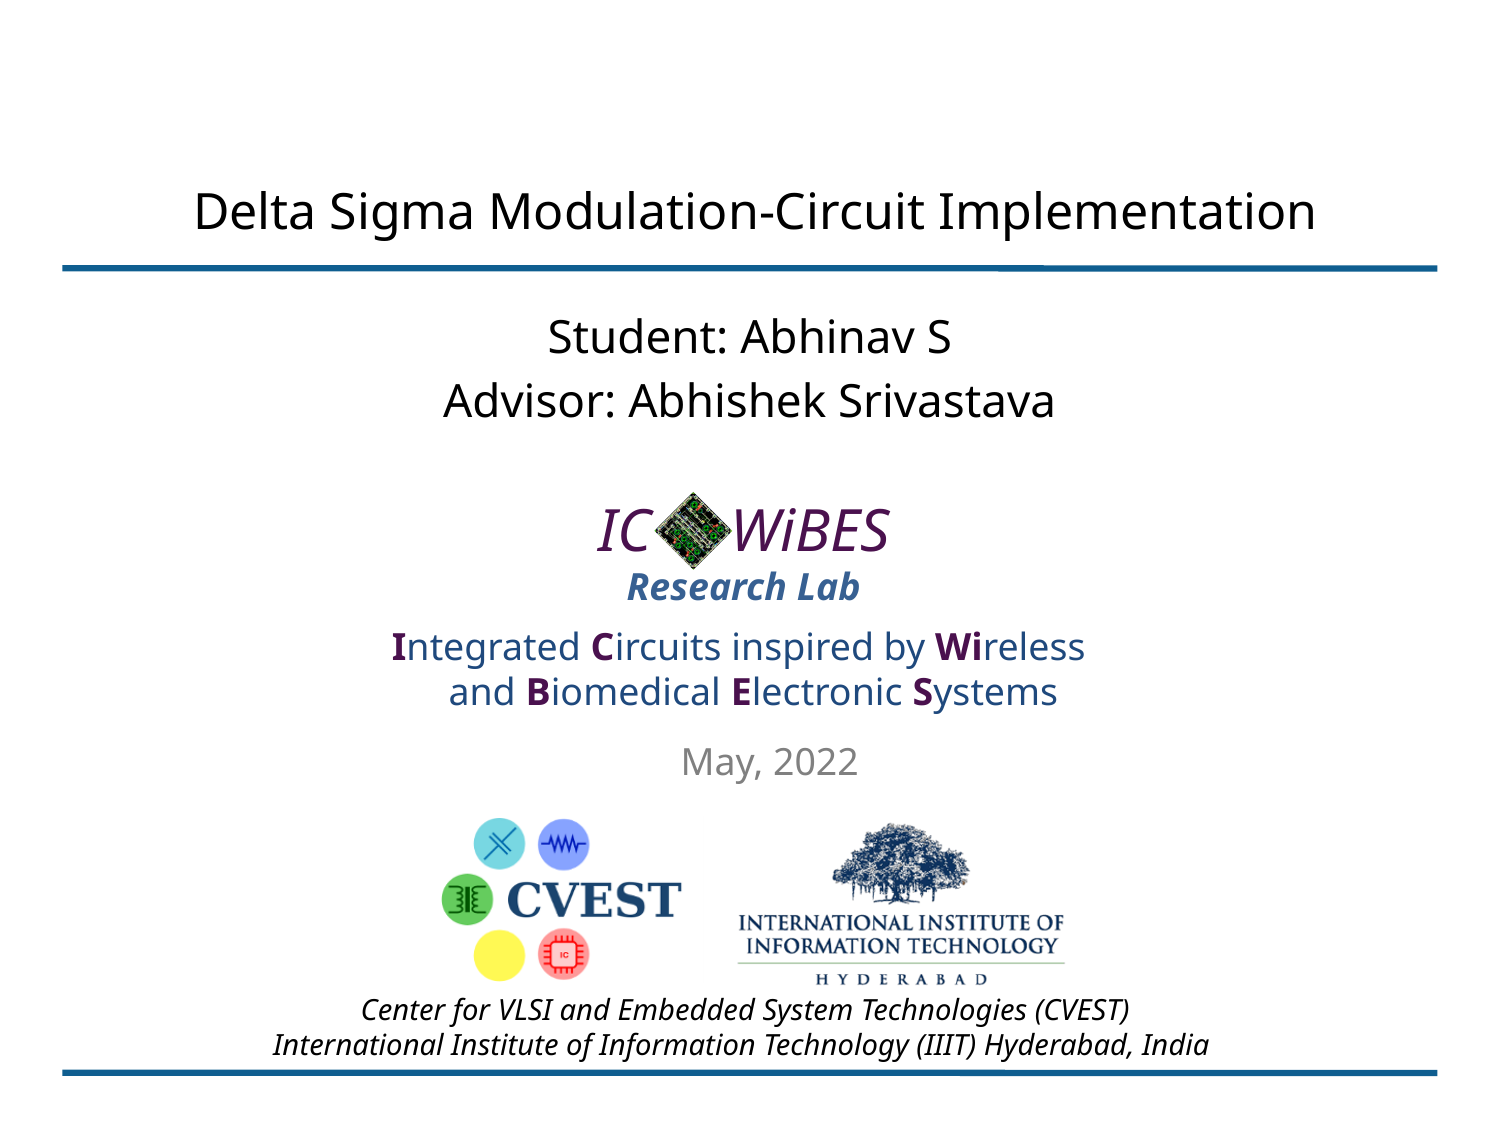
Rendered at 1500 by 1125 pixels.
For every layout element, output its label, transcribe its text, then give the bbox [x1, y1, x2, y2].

title Delta Sigma Modulation-Circuit Implementation [111, 171, 1387, 247]
picture [728, 811, 1081, 995]
picture [654, 491, 733, 570]
picture [439, 816, 705, 983]
text_box Student: Abhinav S Advisor: Abhishek Srivastava [149, 300, 1350, 447]
list May, 2022 [598, 730, 942, 793]
